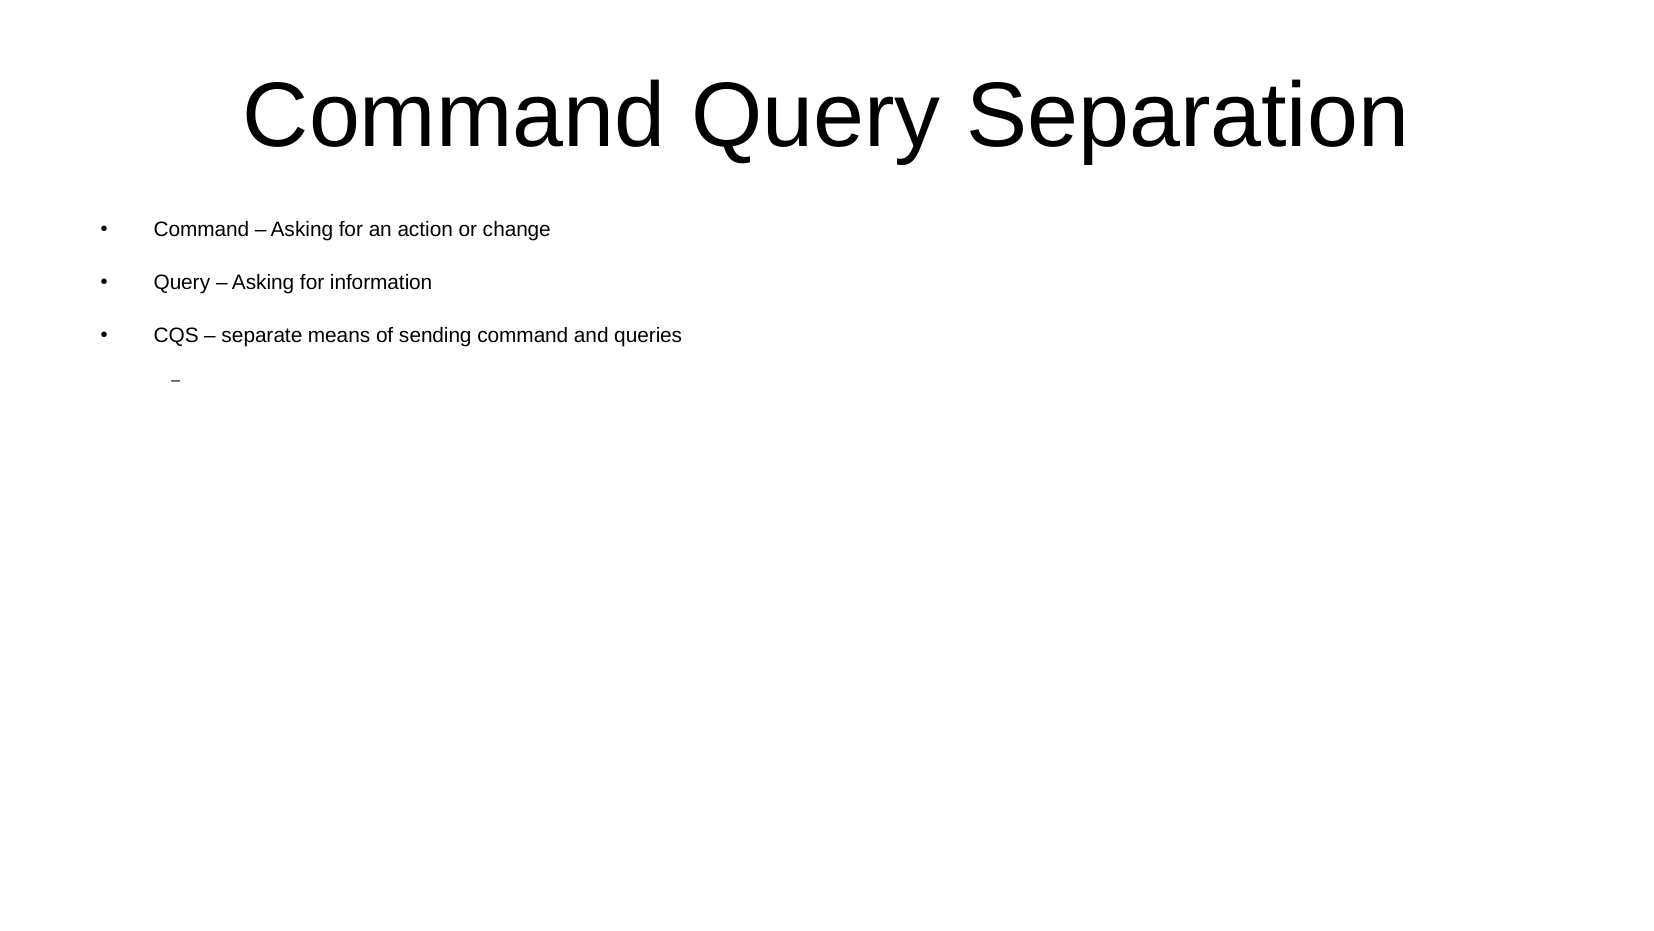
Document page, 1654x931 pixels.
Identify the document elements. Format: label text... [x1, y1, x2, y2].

title Command Query Separation [82, 37, 1571, 193]
list Command – Asking for an action or change Query – Asking for information CQS – separate means of sending command and queries [82, 217, 1621, 916]
